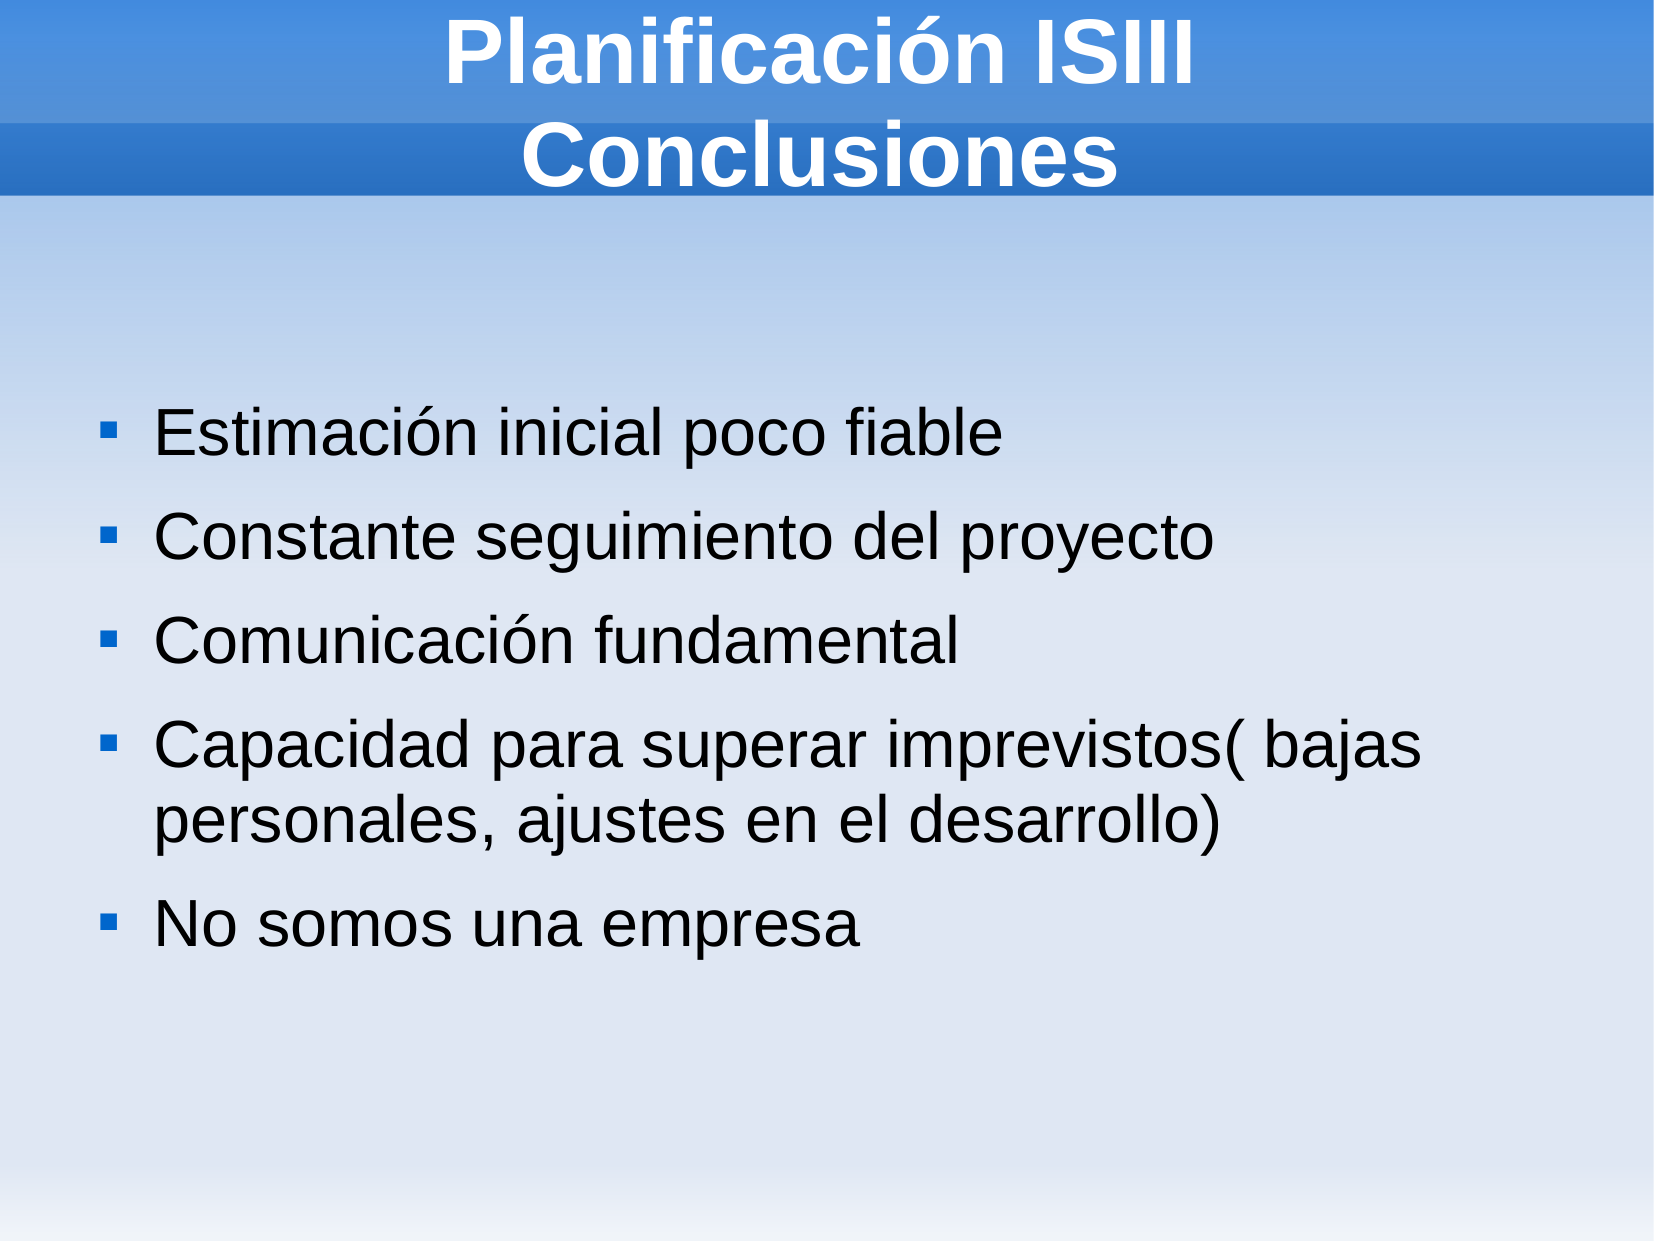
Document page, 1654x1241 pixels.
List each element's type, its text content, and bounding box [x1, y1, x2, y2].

title Planificación ISIII Conclusiones [76, 1, 1565, 207]
picture [0, 0, 1654, 1241]
list Estimación inicial poco fiable Constante seguimiento del proyecto Comunicación fundamental Capacidad para superar imprevistos( bajas personales, ajustes en el desarrollo) No somos una empresa [82, 290, 1571, 1094]
